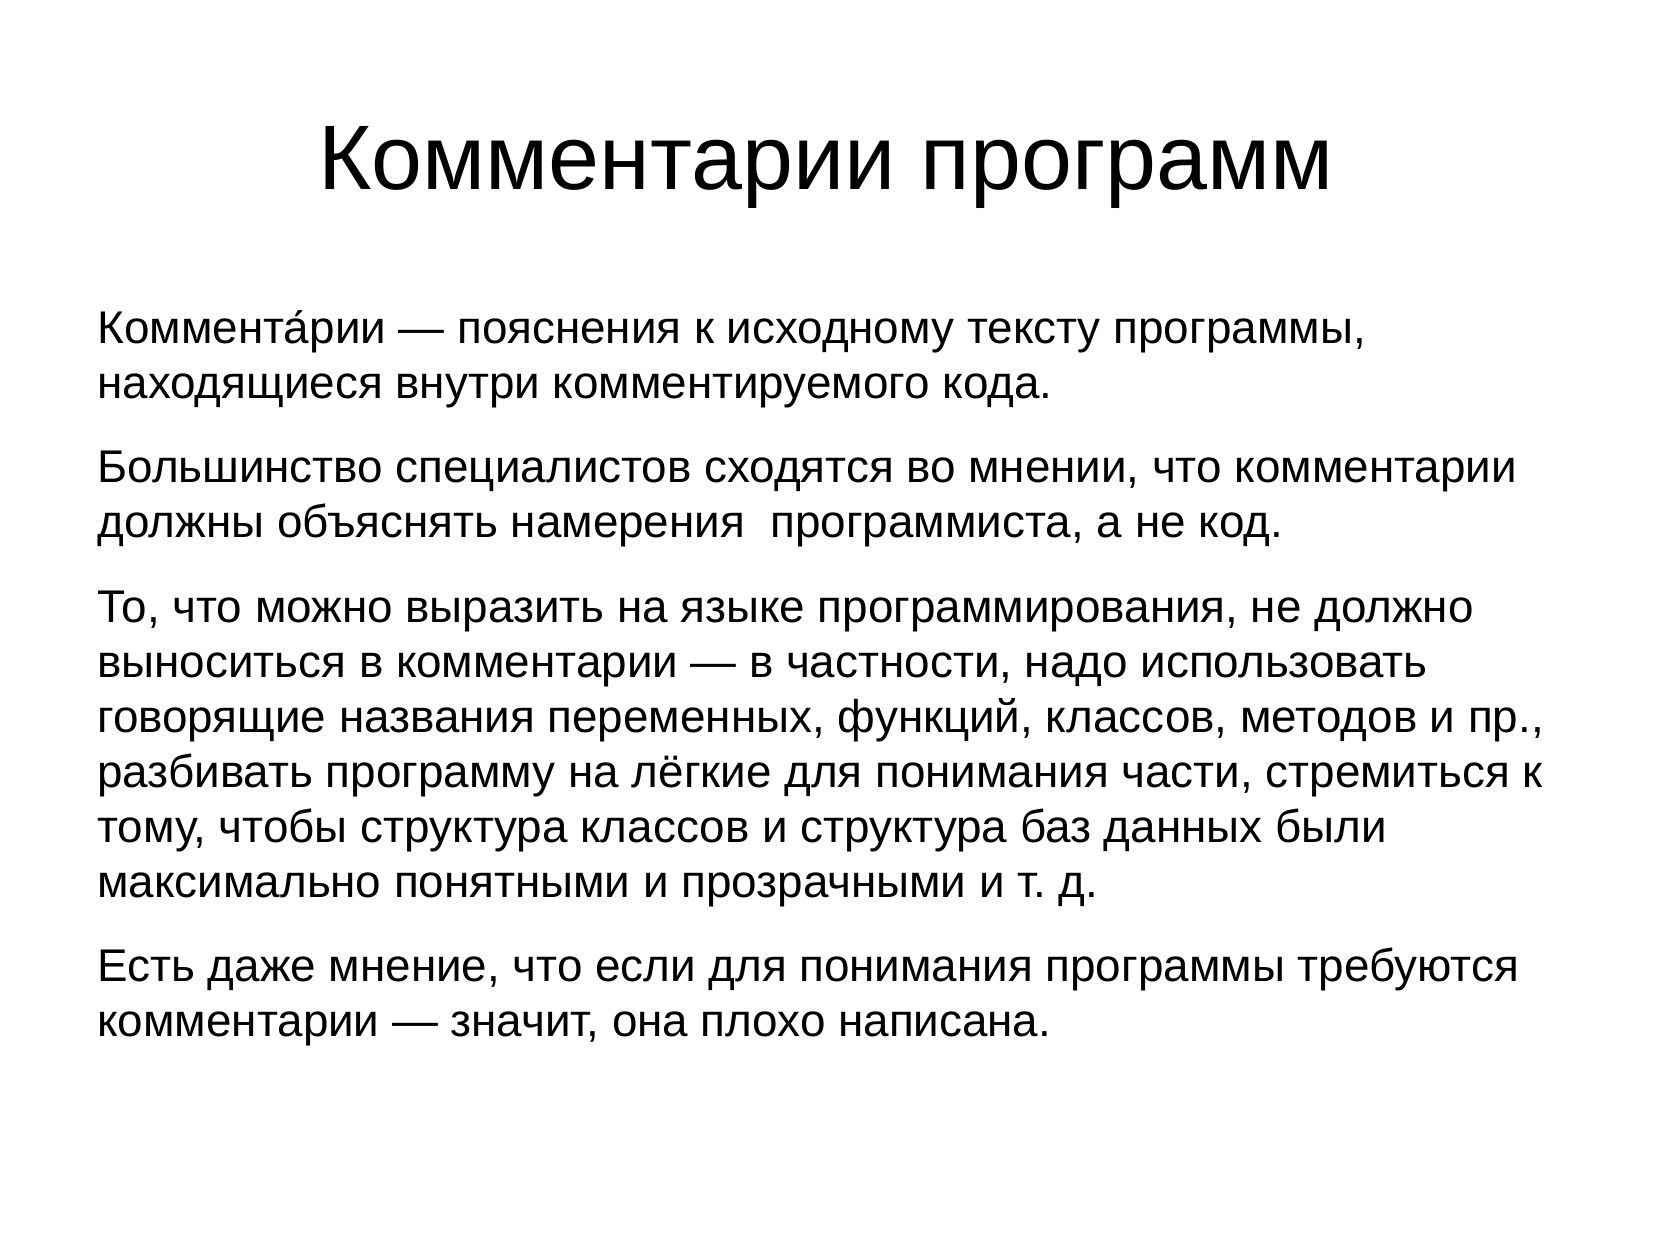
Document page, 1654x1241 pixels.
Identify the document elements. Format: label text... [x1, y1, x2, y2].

title Комментарии программ [82, 49, 1571, 257]
list Коммента́рии — пояснения к исходному тексту программы, находящиеся внутри комментируемого кода. Большинство специалистов сходятся во мнении, что комментарии должны объяснять намерения программиста, а не код. То, что можно выразить на языке программирования, не должно выноситься в комментарии — в частности, надо использовать говорящие названия переменных, функций, классов, методов и пр., разбивать программу на лёгкие для понимания части, стремиться к тому, чтобы структура классов и структура баз данных были максимально понятными и прозрачными и т. д. Есть даже мнение, что если для понимания программы требуются комментарии — значит, она плохо написана. [82, 290, 1571, 1010]
